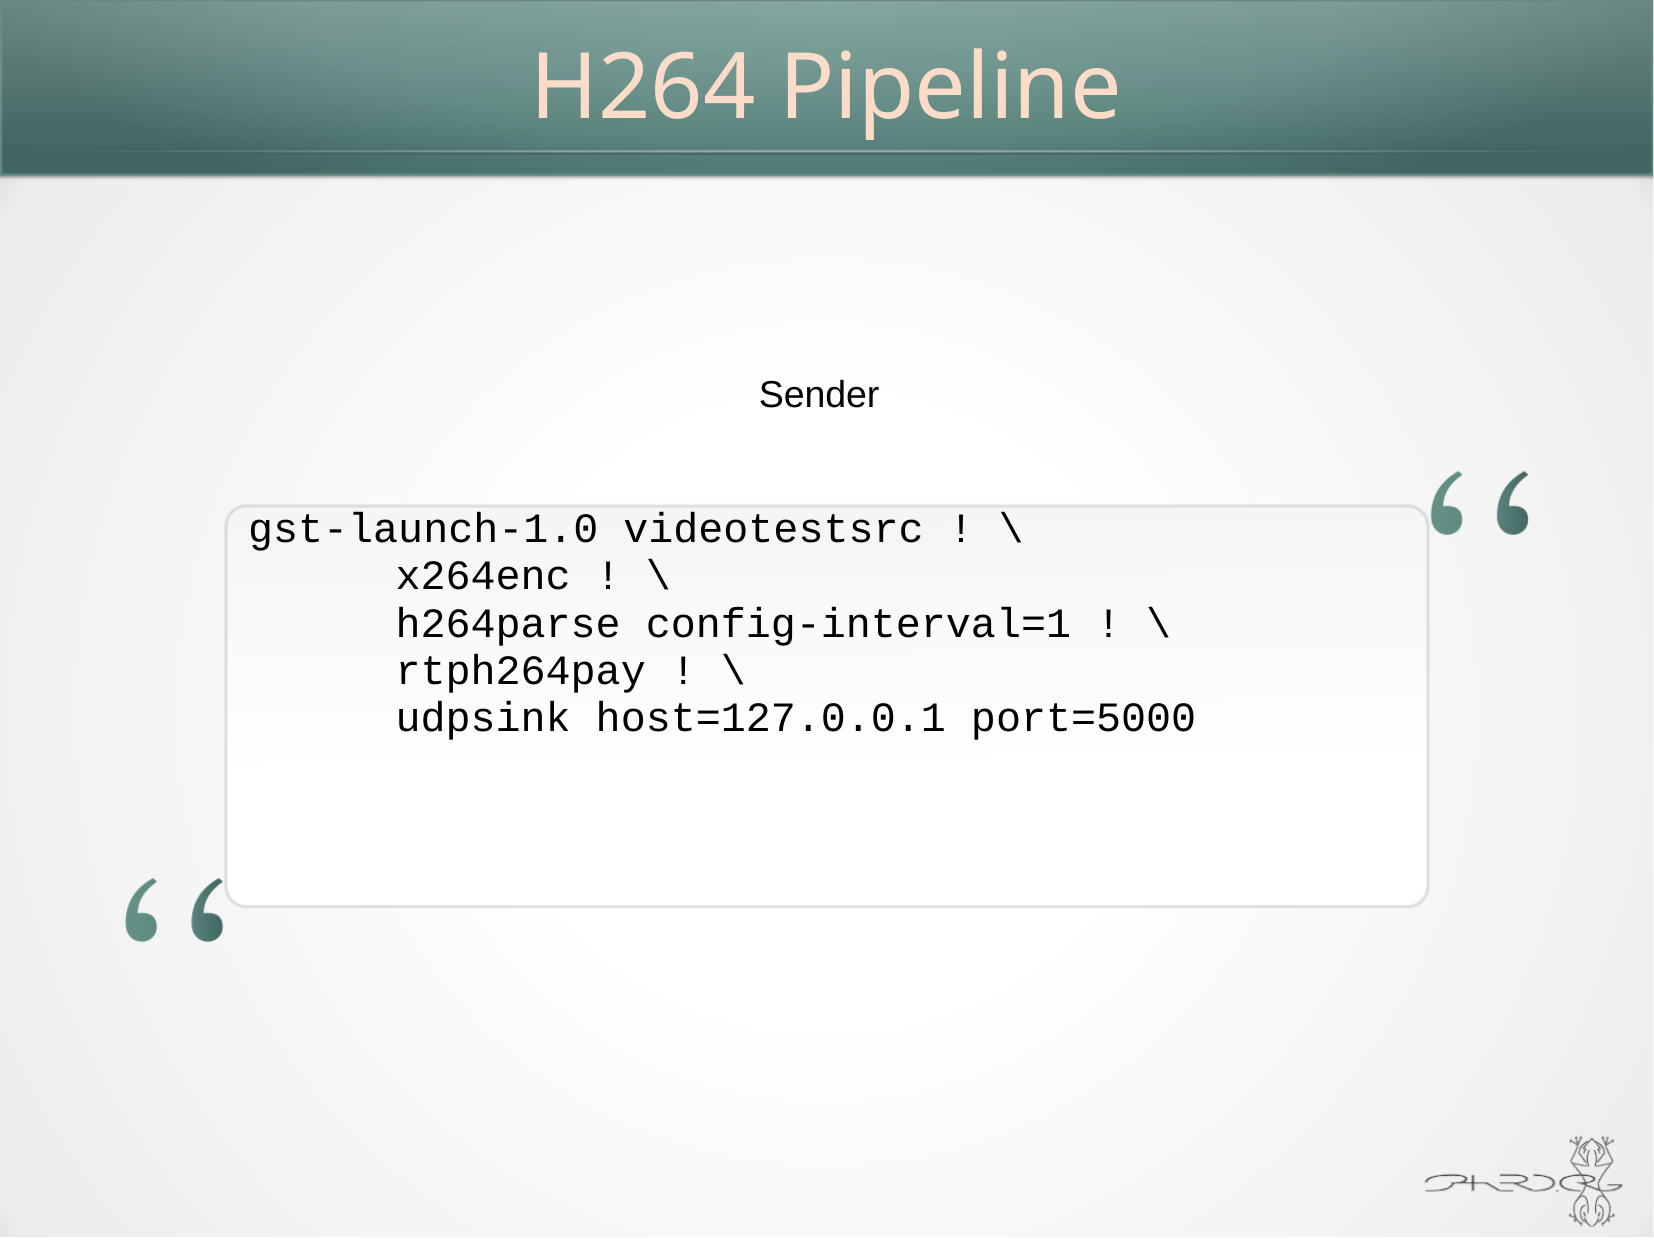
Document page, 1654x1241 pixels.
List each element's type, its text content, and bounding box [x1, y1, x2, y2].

list gst-launch-1.0 videotestsrc ! \ x264enc ! \ h264parse config-interval=1 ! \ rtph264pay ! \ udpsink host=127.0.0.1 port=5000 [248, 507, 1406, 898]
text_box Sender [744, 366, 895, 423]
title H264 Pipeline [82, 11, 1571, 154]
picture [0, 0, 1654, 1237]
